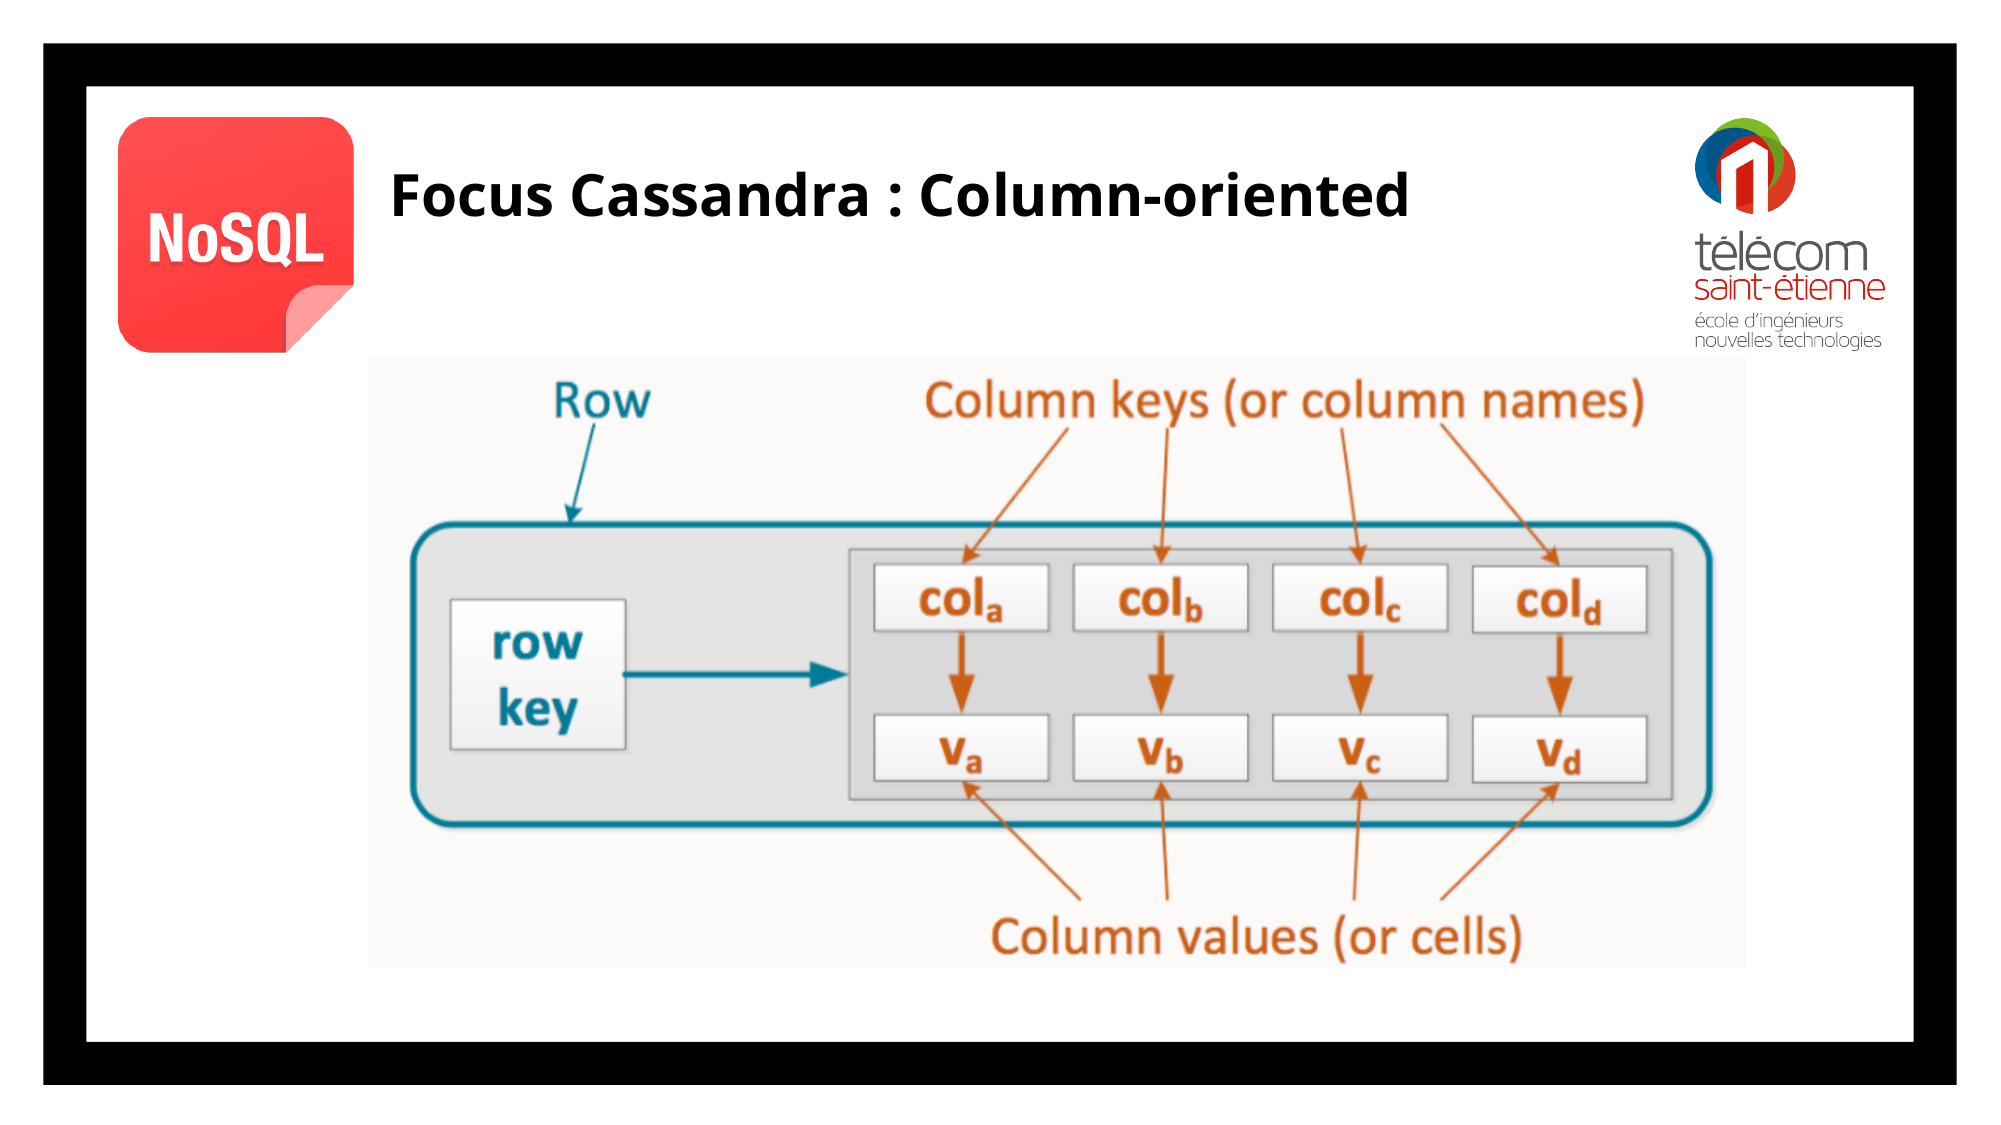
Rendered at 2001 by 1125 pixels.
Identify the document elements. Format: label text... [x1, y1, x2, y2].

title Focus Cassandra : Column-oriented [370, 138, 1695, 304]
picture [101, 100, 1885, 967]
